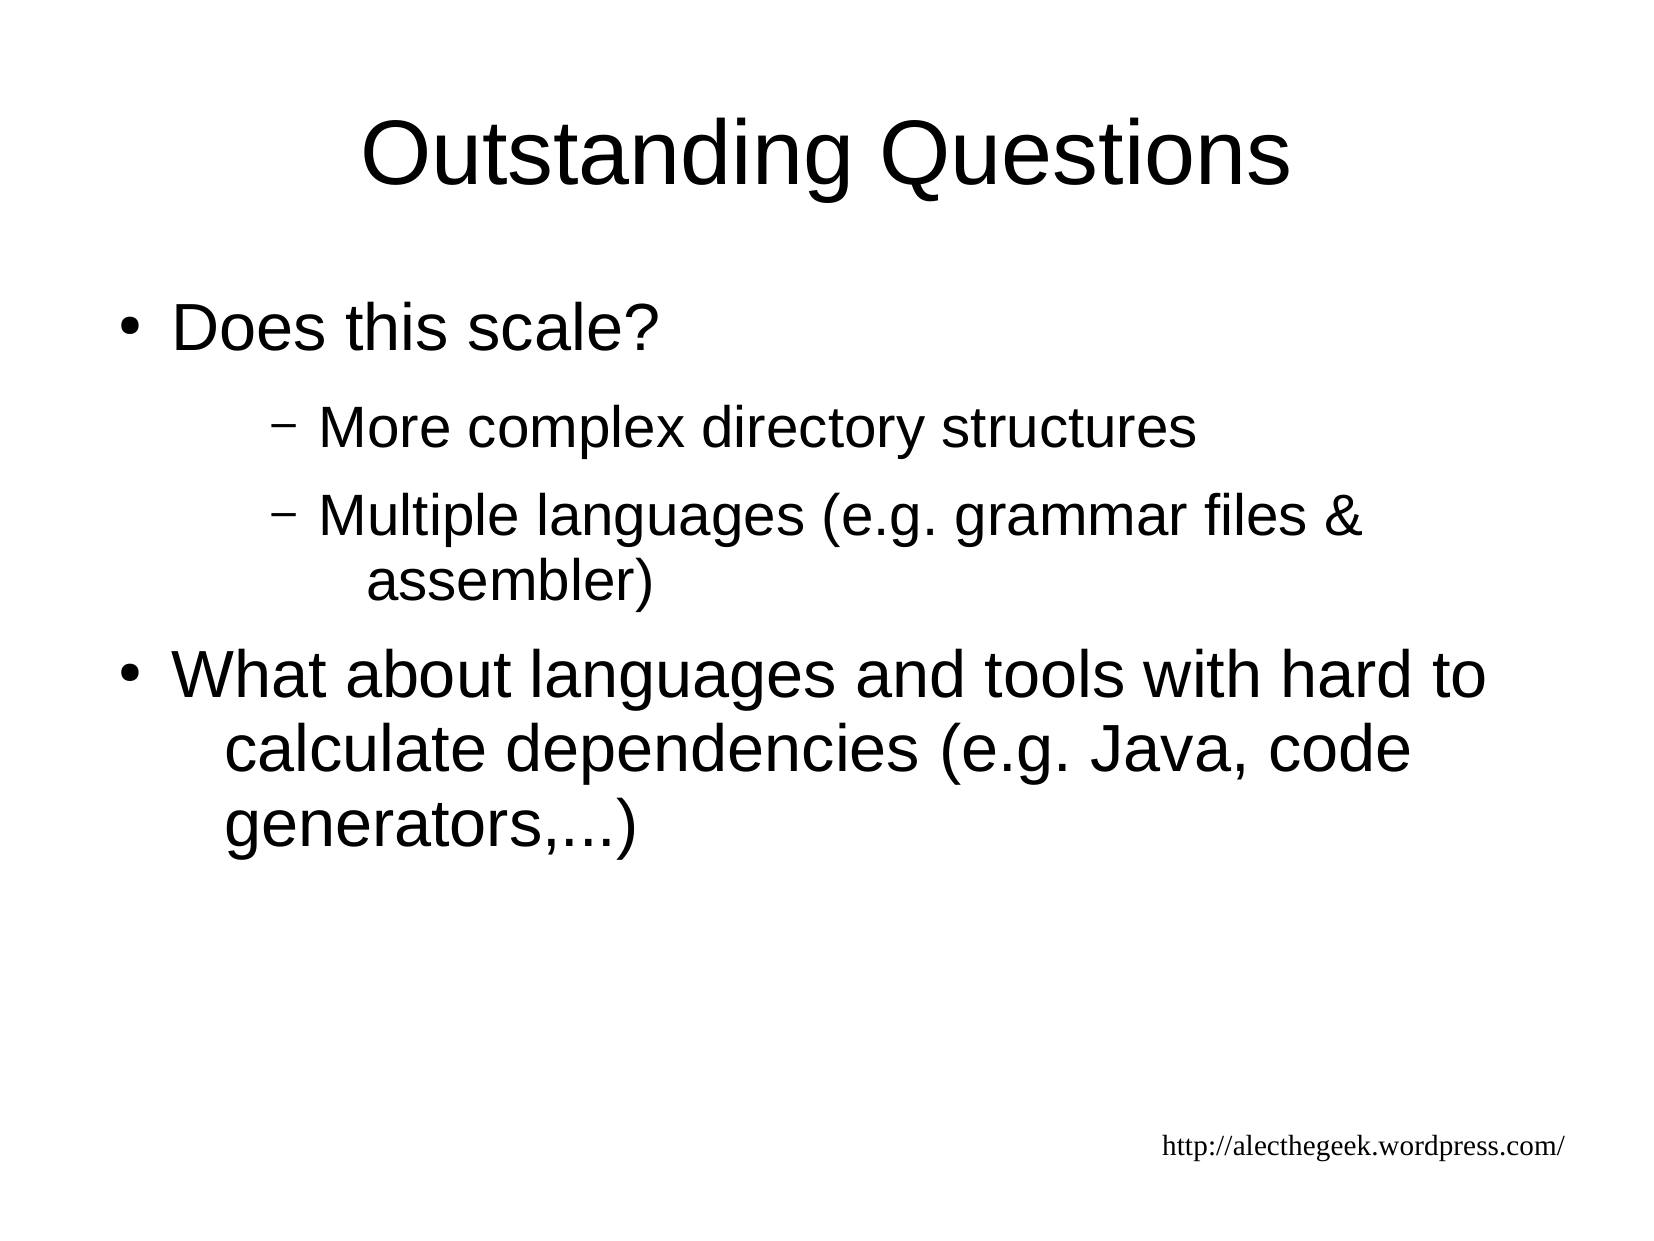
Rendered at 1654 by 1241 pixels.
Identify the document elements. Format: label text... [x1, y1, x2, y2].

list Does this scale? More complex directory structures Multiple languages (e.g. grammar files & assembler) What about languages and tools with hard to calculate dependencies (e.g. Java, code generators,...) [82, 290, 1571, 1109]
title Outstanding Questions [82, 49, 1571, 257]
